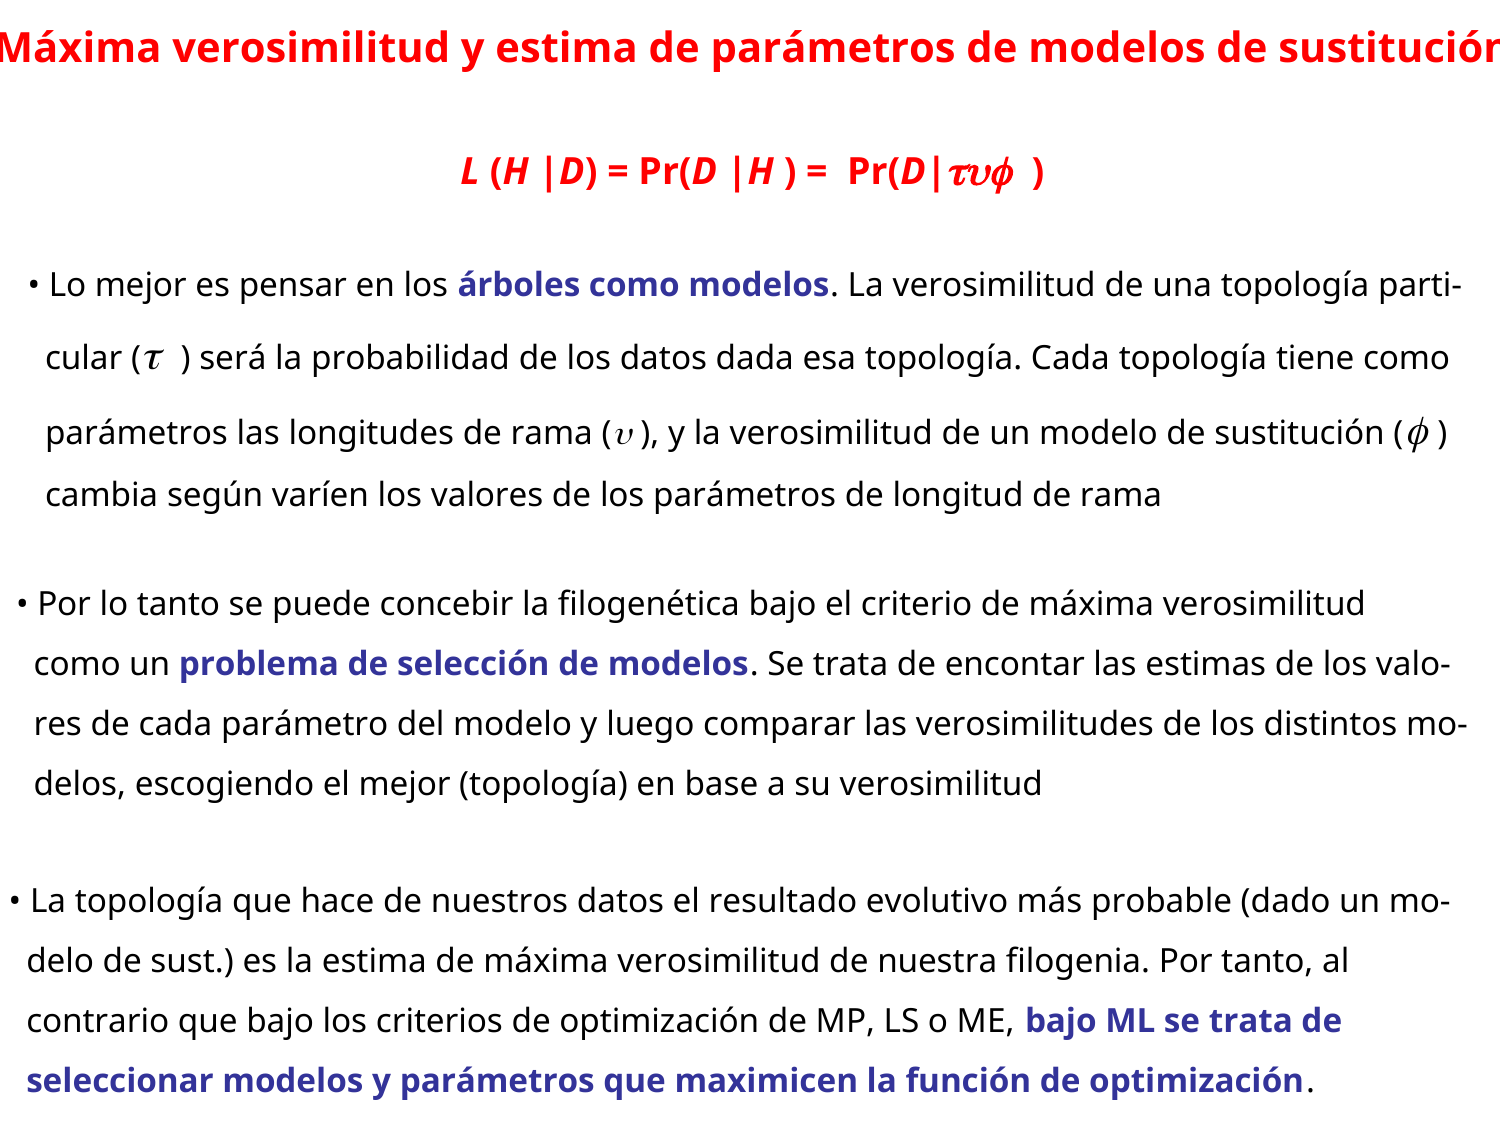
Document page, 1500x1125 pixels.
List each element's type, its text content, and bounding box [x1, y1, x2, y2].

text_box Por lo tanto se puede concebir la filogenética bajo el criterio de máxima verosimilitud como un problema de selección de modelos. Se trata de encontar las estimas de los valo- res de cada parámetro del modelo y luego comparar las verosimilitudes de los distintos mo- delos, escogiendo el mejor (topología) en base a su verosimilitud [1, 554, 1486, 810]
text_box Lo mejor es pensar en los árboles como modelos. La verosimilitud de una topología parti- cular () será la probabilidad de los datos dada esa topología. Cada topología tiene como parámetros las longitudes de rama ( ), y la verosimilitud de un modelo de sustitución ( ) cambia según varíen los valores de los parámetros de longitud de rama [12, 235, 1479, 521]
text_box La topología que hace de nuestros datos el resultado evolutivo más probable (dado un mo- delo de sust.) es la estima de máxima verosimilitud de nuestra filogenia. Por tanto, al contrario que bajo los criterios de optimización de MP, LS o ME, bajo ML se trata de seleccionar modelos y parámetros que maximicen la función de optimización. [0, 851, 1468, 1107]
text_box L (H |D) = Pr(D |H ) = Pr(D|) [445, 117, 1060, 201]
text_box Máxima verosimilitud y estima de parámetros de modelos de sustitución [0, 13, 1500, 79]
